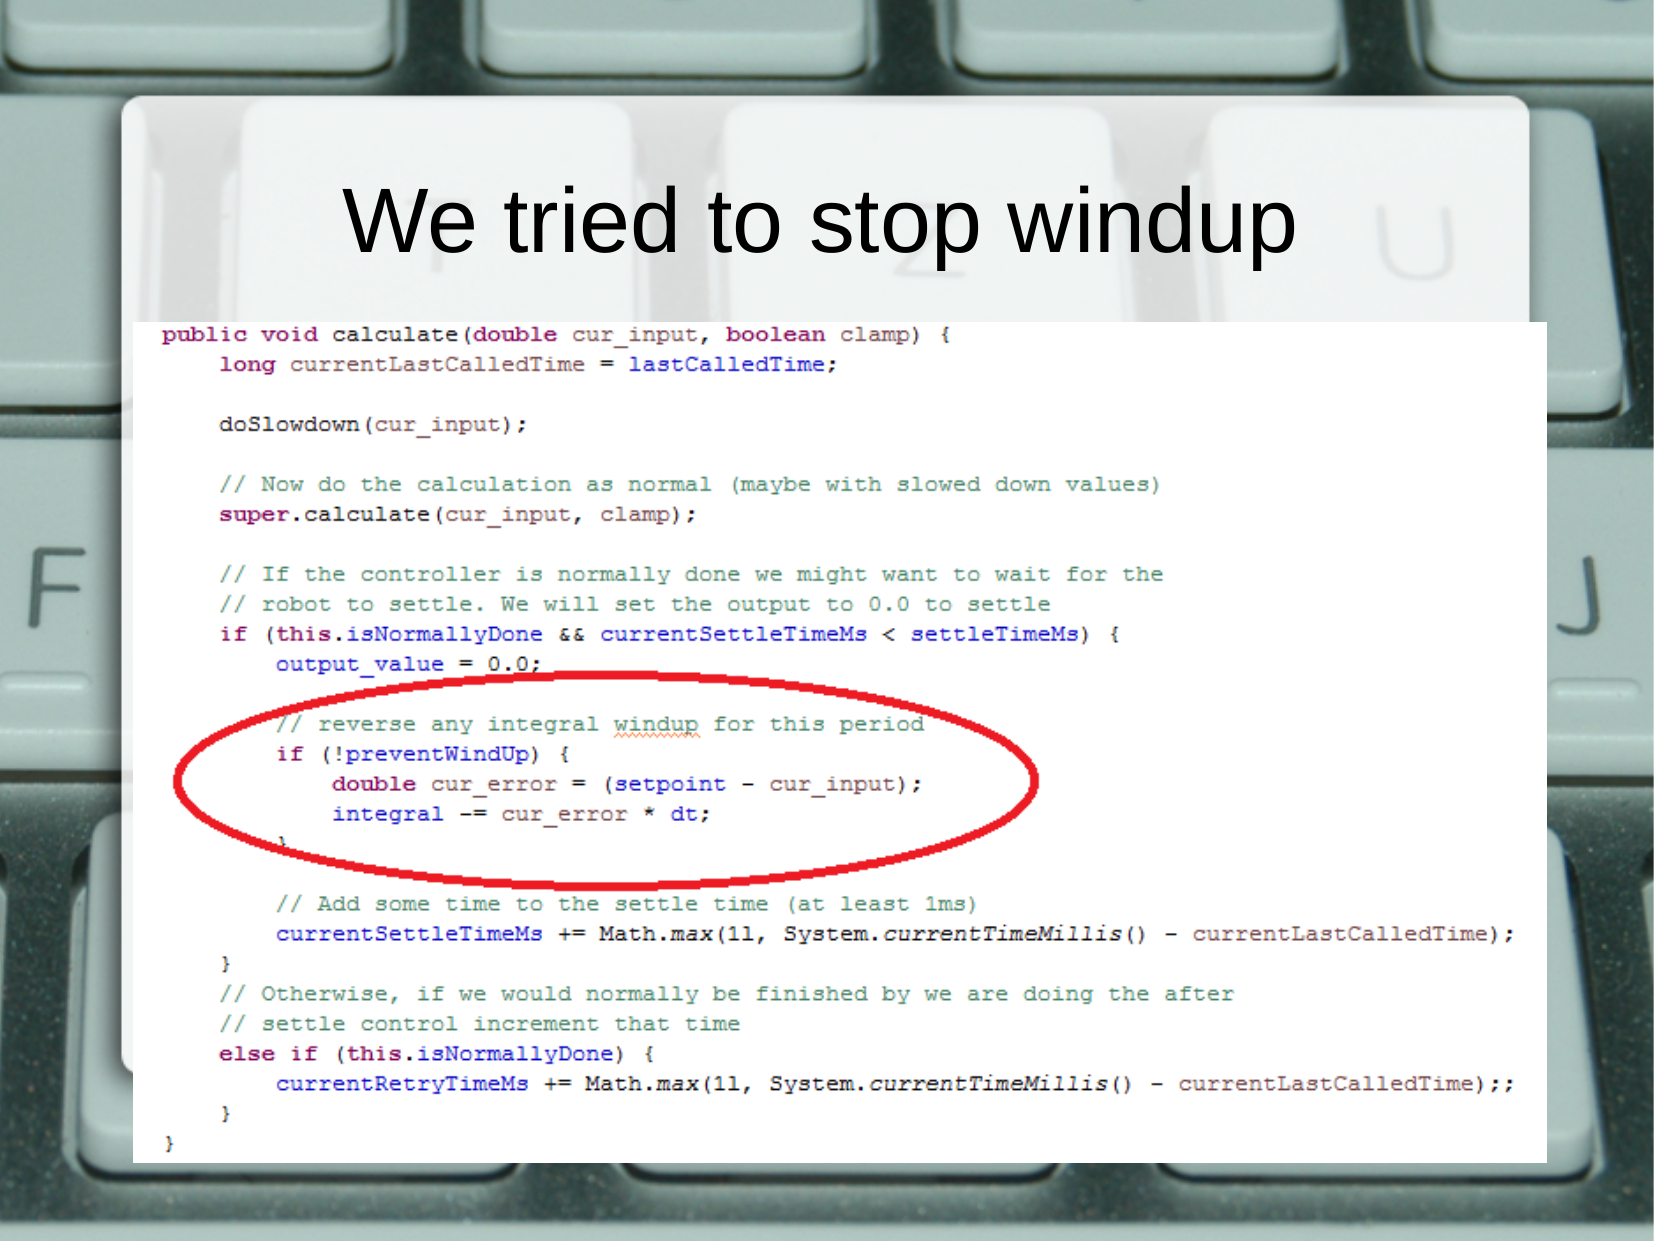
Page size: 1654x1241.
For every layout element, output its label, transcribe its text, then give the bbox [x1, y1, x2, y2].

title We tried to stop windup [135, 117, 1506, 322]
picture [0, 0, 1654, 1241]
